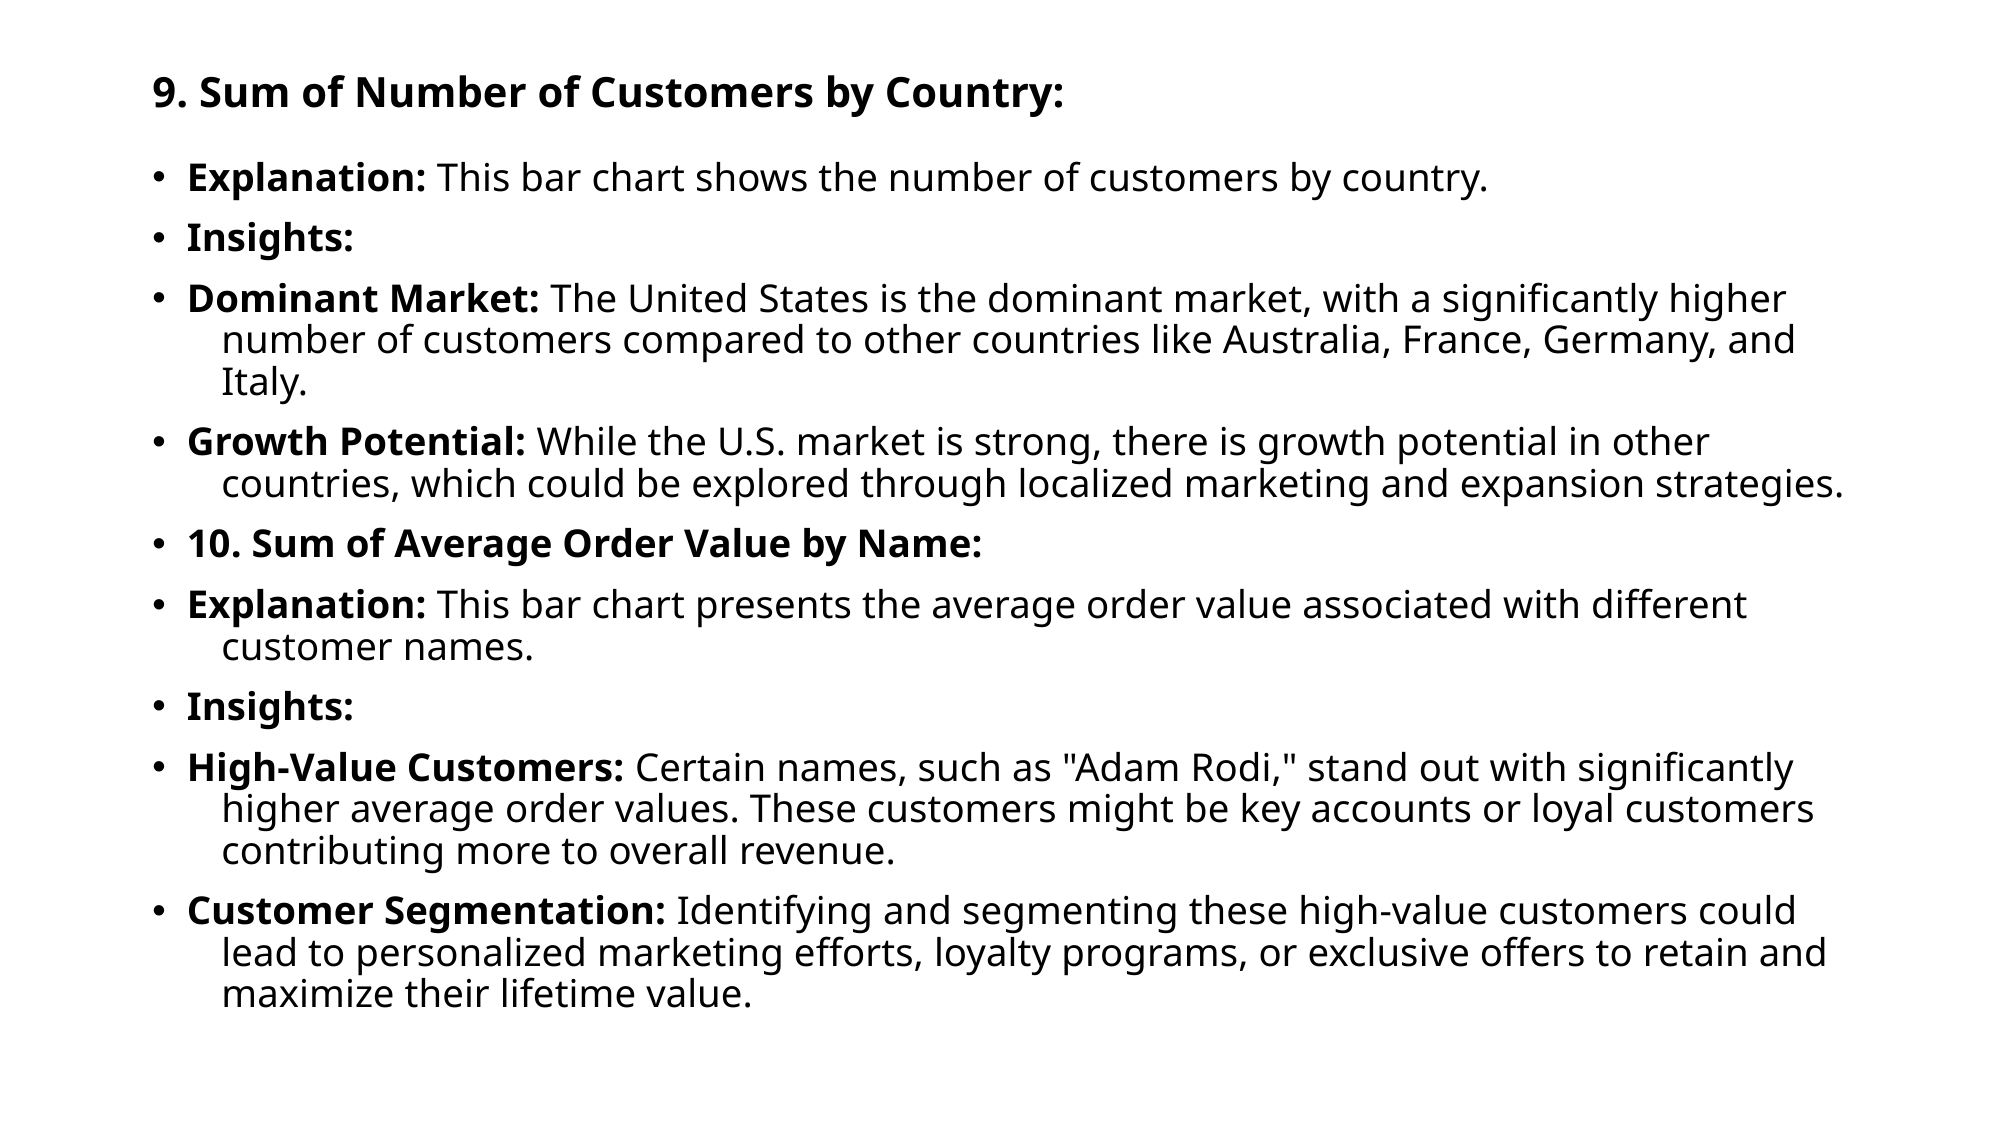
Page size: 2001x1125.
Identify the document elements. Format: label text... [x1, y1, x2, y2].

title 9. Sum of Number of Customers by Country: [137, 59, 1863, 129]
list Explanation: This bar chart shows the number of customers by country. Insights: Dominant Market: The United States is the dominant market, with a significantly higher number of customers compared to other countries like Australia, France, Germany, and Italy. Growth Potential: While the U.S. market is strong, there is growth potential in other countries, which could be explored through localized marketing and expansion strategies. 10. Sum of Average Order Value by Name: Explanation: This bar chart presents the average order value associated with different customer names. Insights: High-Value Customers: Certain names, such as "Adam Rodi," stand out with significantly higher average order values. These customers might be key accounts or loyal customers contributing more to overall revenue. Customer Segmentation: Identifying and segmenting these high-value customers could lead to personalized marketing efforts, loyalty programs, or exclusive offers to retain and maximize their lifetime value. [137, 150, 1863, 1065]
